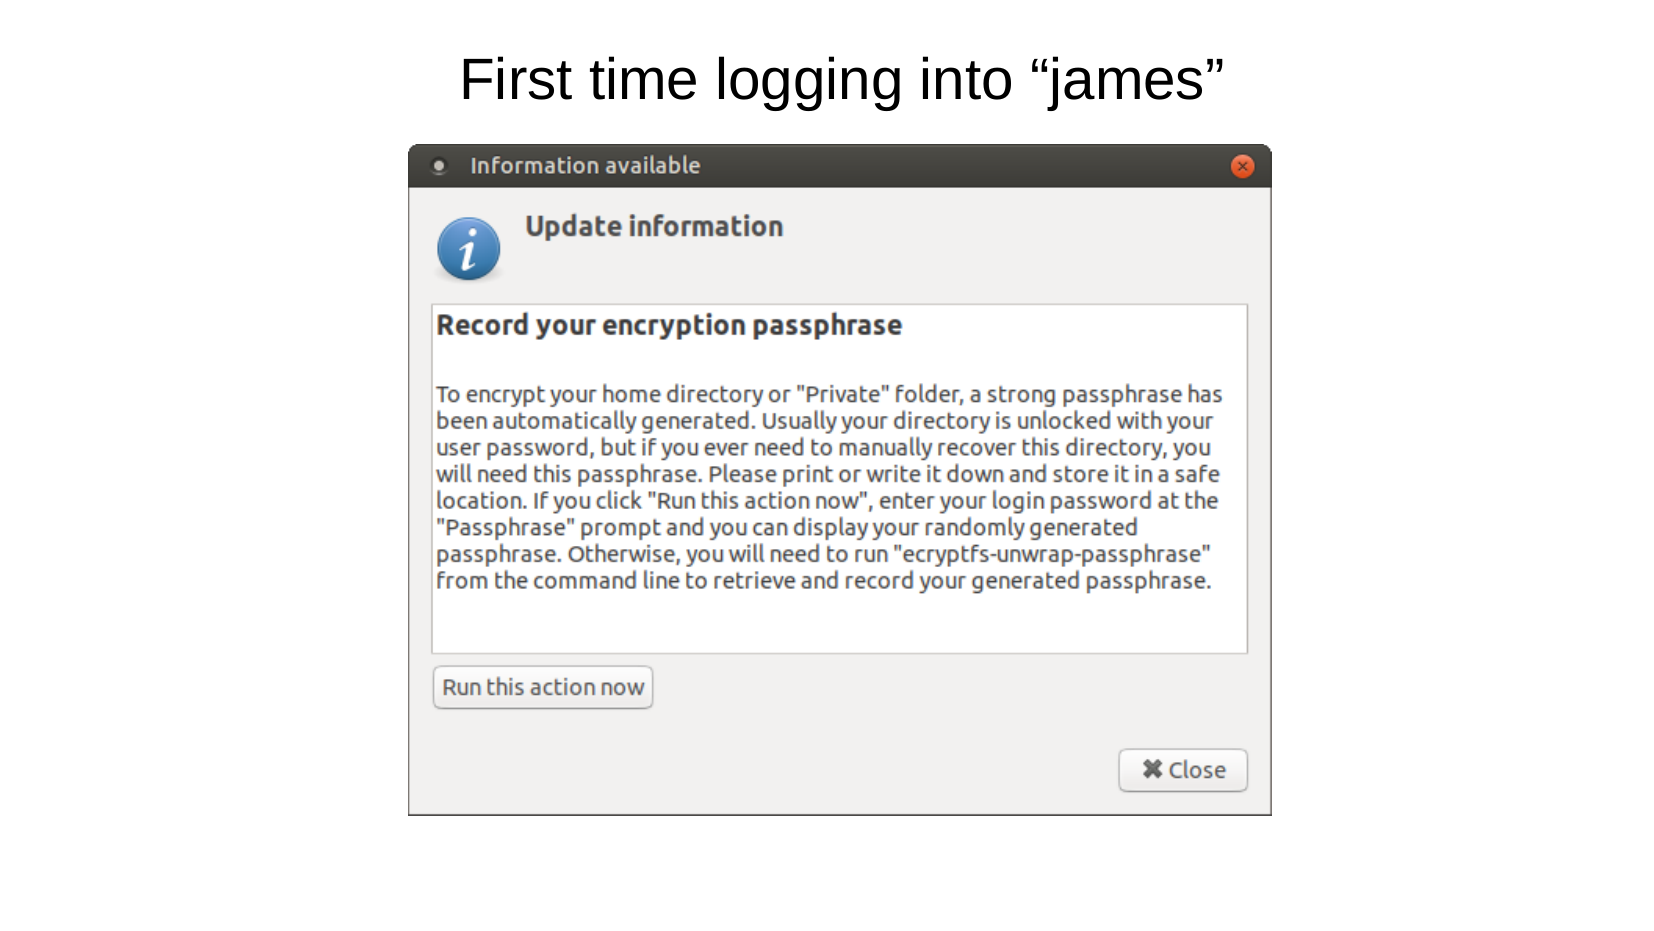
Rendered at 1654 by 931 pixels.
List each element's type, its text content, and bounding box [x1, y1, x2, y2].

title First time logging into “james” [30, 14, 1621, 145]
picture [408, 144, 1272, 816]
